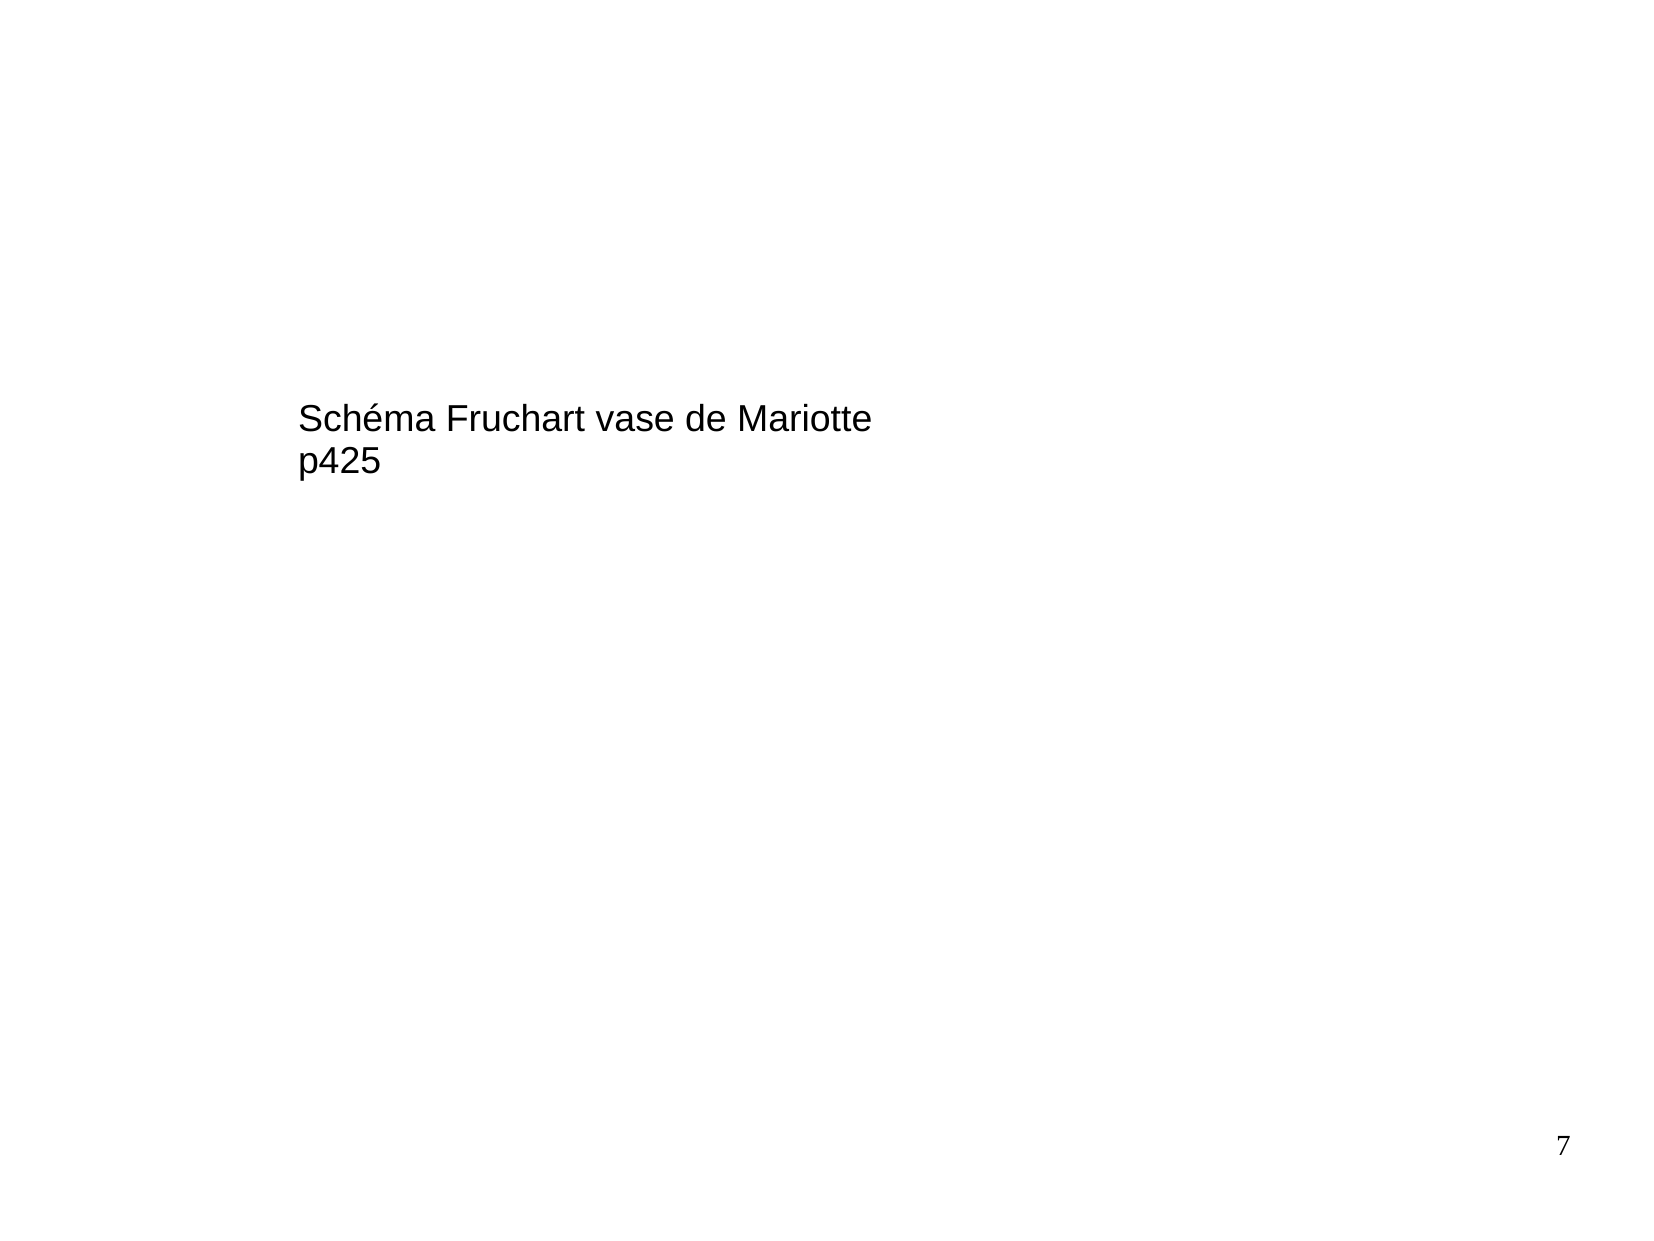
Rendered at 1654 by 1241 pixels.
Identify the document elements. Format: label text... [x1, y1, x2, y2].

text_box Schéma Fruchart vase de Mariotte p425 [283, 389, 898, 489]
